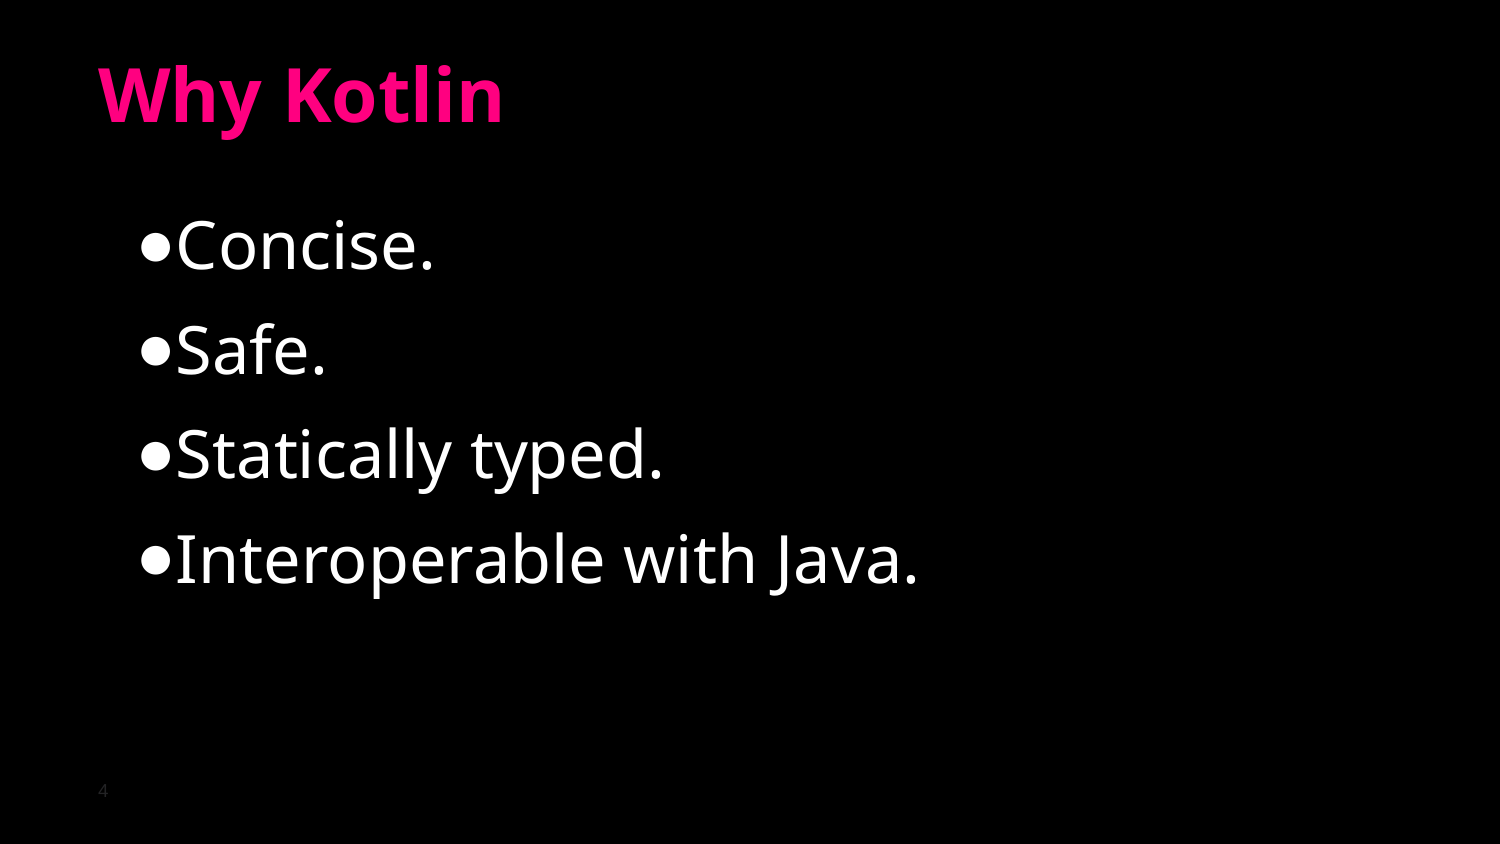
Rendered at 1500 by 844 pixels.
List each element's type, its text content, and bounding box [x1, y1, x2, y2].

list Concise. Safe. Statically typed. Interoperable with Java. [83, 195, 1411, 753]
slide_number <number> [83, 767, 434, 813]
title Why Kotlin [83, 57, 1416, 120]
